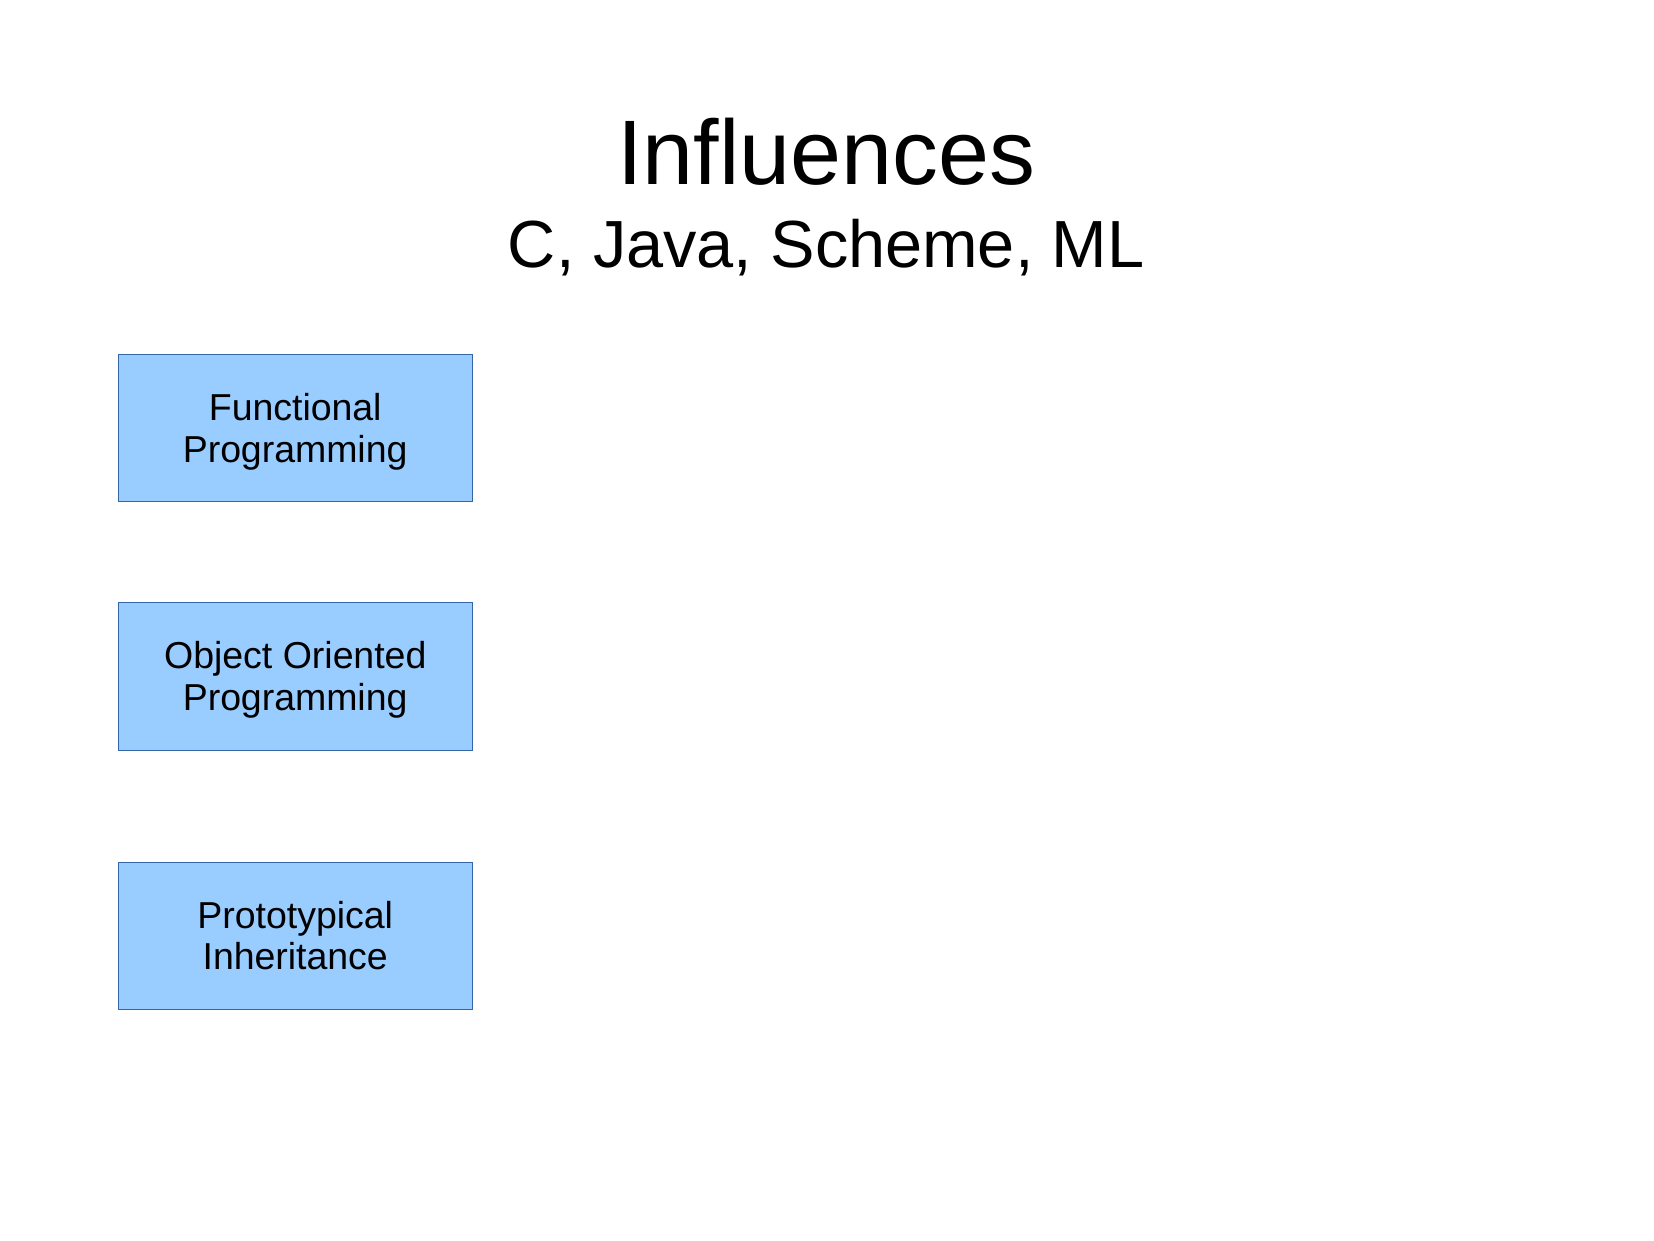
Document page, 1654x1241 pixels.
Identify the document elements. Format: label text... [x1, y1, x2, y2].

title Influences [82, 49, 1571, 257]
text_box Functional Programming [118, 354, 473, 502]
text_box Object Oriented Programming [118, 602, 473, 751]
list C, Java, Scheme, ML [437, 207, 1170, 284]
text_box Prototypical Inheritance [118, 862, 473, 1010]
